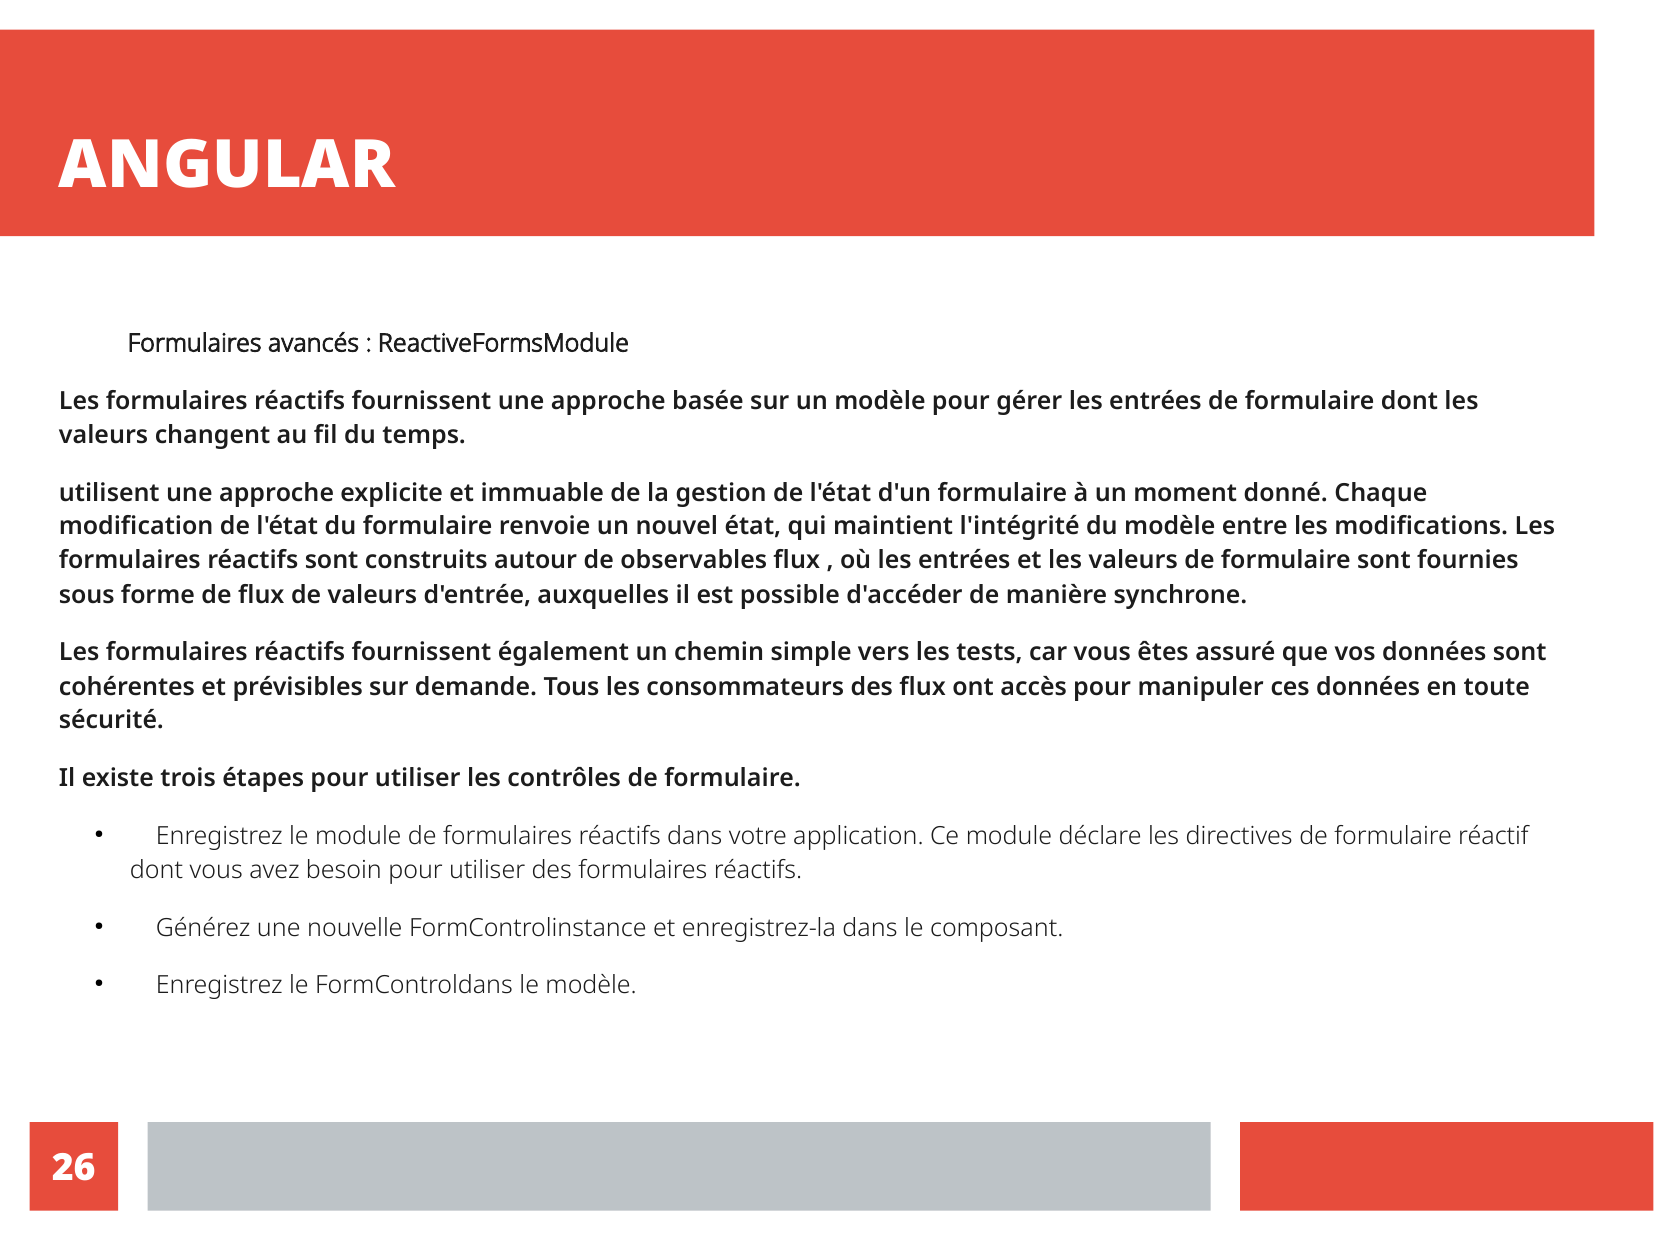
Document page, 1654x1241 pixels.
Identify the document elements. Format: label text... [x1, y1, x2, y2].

title ANGULAR [59, 59, 1595, 207]
list Formulaires avancés : ReactiveFormsModule Les formulaires réactifs fournissent une approche basée sur un modèle pour gérer les entrées de formulaire dont les valeurs changent au fil du temps. utilisent une approche explicite et immuable de la gestion de l'état d'un formulaire à un moment donné. Chaque modification de l'état du formulaire renvoie un nouvel état, qui maintient l'intégrité du modèle entre les modifications. Les formulaires réactifs sont construits autour de observables flux , où les entrées et les valeurs de formulaire sont fournies sous forme de flux de valeurs d'entrée, auxquelles il est possible d'accéder de manière synchrone. Les formulaires réactifs fournissent également un chemin simple vers les tests, car vous êtes assuré que vos données sont cohérentes et prévisibles sur demande. Tous les consommateurs des flux ont accès pour manipuler ces données en toute sécurité. Il existe trois étapes pour utiliser les contrôles de formulaire. Enregistrez le module de formulaires réactifs dans votre application. Ce module déclare les directives de formulaire réactif dont vous avez besoin pour utiliser des formulaires réactifs. Générez une nouvelle FormControlinstance et enregistrez-la dans le composant. Enregistrez le FormControldans le modèle. [59, 324, 1565, 1093]
